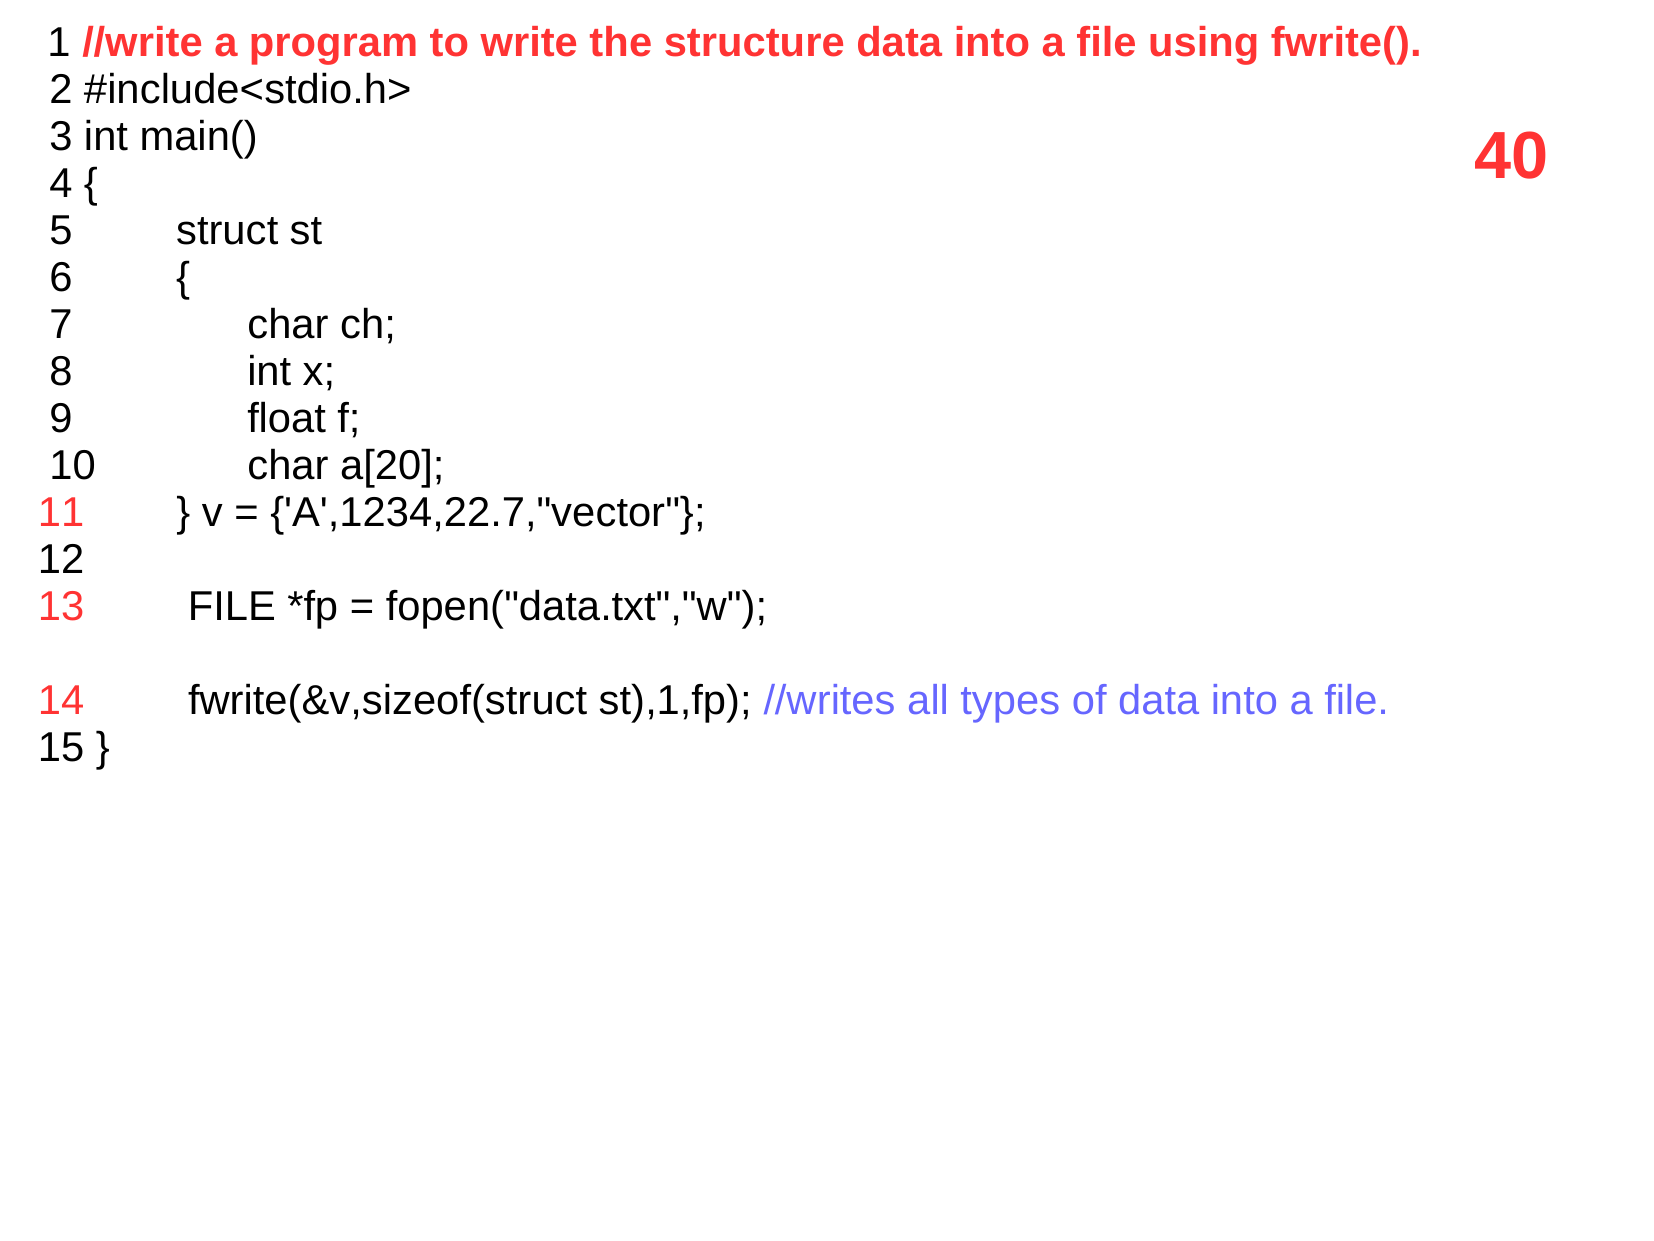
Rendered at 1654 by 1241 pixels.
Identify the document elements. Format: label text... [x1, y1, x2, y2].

text_box 40 [1459, 110, 1564, 206]
text_box 1 //write a program to write the structure data into a file using fwrite(). 2 #include<stdio.h> 3 int main() 4 { 5 struct st 6 { 7 char ch; 8 int x; 9 float f; 10 char a[20]; 11 } v = {'A',1234,22.7,"vector"}; 12 13 FILE *fp = fopen("data.txt","w"); 14 fwrite(&v,sizeof(struct st),1,fp); //writes all types of data into a file. 15 } [11, 11, 1465, 782]
